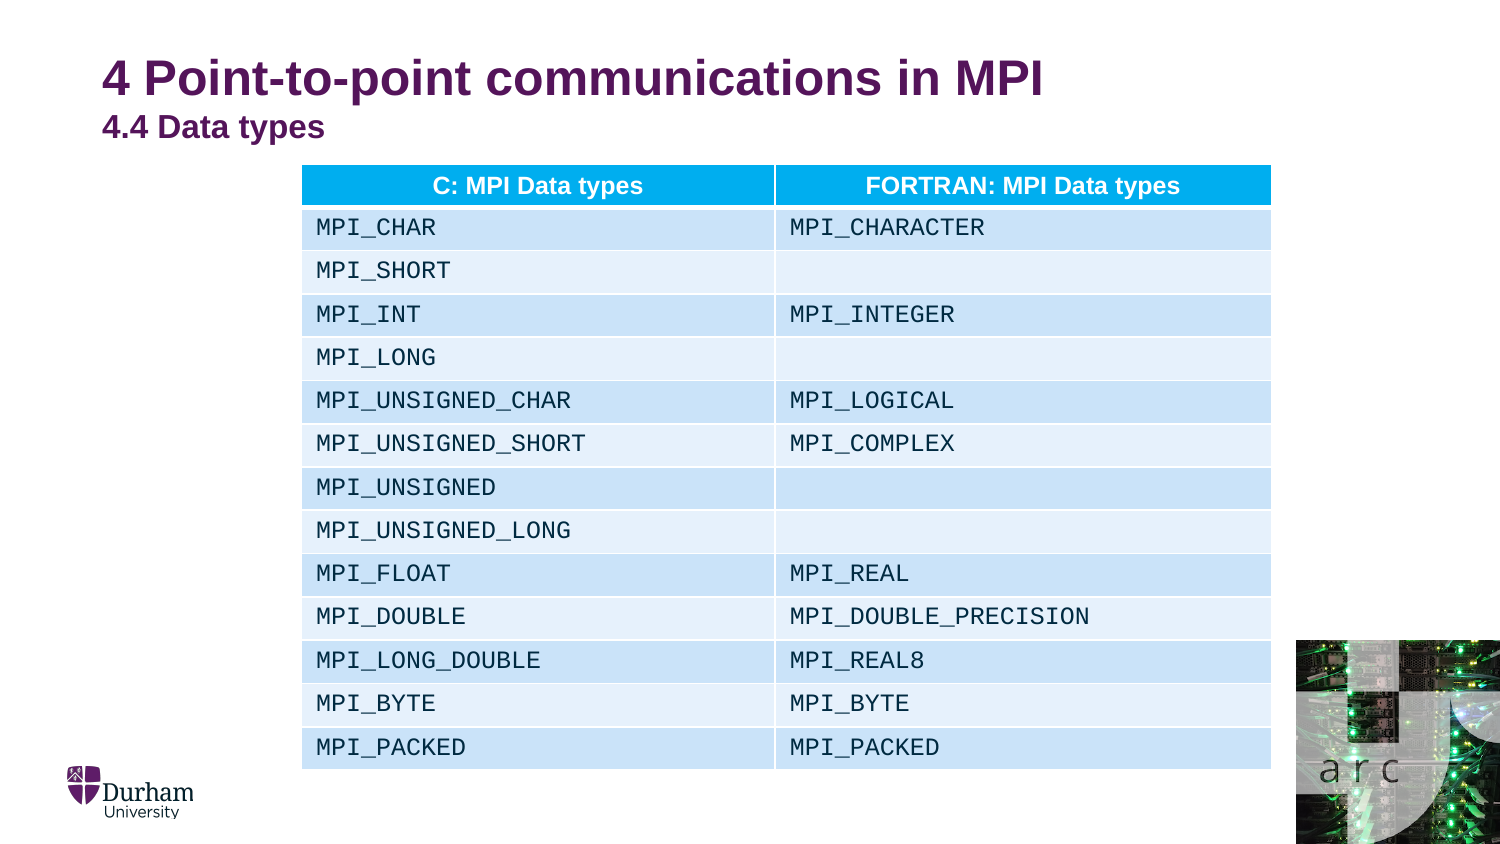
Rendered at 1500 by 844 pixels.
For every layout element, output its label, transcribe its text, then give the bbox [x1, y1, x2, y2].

table_cell MPI_DOUBLE_PRECISION [776, 598, 1271, 639]
table_cell MPI_LOGICAL [776, 381, 1271, 423]
picture [1296, 640, 1500, 844]
table_cell MPI_FLOAT [302, 554, 774, 596]
table_cell MPI_INT [302, 295, 774, 336]
table_cell MPI_DOUBLE [302, 598, 774, 639]
table_cell MPI_UNSIGNED [302, 468, 774, 509]
table_cell [776, 468, 1271, 509]
table_cell MPI_LONG_DOUBLE [302, 641, 774, 683]
title 4 Point-to-point communications in MPI 4.4 Data types [101, 45, 1399, 154]
table_cell MPI_PACKED [302, 728, 774, 769]
table_cell MPI_COMPLEX [776, 425, 1271, 466]
table_cell [776, 338, 1271, 380]
table_cell [776, 251, 1271, 293]
picture [67, 766, 193, 819]
table_cell MPI_SHORT [302, 251, 774, 293]
table_cell MPI_BYTE [776, 684, 1271, 726]
table_cell MPI_UNSIGNED_SHORT [302, 425, 774, 466]
table_cell MPI_INTEGER [776, 295, 1271, 336]
table_cell MPI_UNSIGNED_CHAR [302, 381, 774, 423]
table_cell MPI_CHAR [302, 210, 774, 250]
table_cell MPI_UNSIGNED_LONG [302, 511, 774, 553]
table_cell MPI_LONG [302, 338, 774, 380]
table_cell MPI_BYTE [302, 684, 774, 726]
table_header FORTRAN: MPI Data types [776, 165, 1271, 205]
table_cell MPI_PACKED [776, 728, 1271, 769]
table_cell MPI_CHARACTER [776, 210, 1271, 250]
table_cell MPI_REAL8 [776, 641, 1271, 683]
table_cell [776, 511, 1271, 553]
table_cell MPI_REAL [776, 554, 1271, 596]
table_header C: MPI Data types [302, 165, 774, 205]
